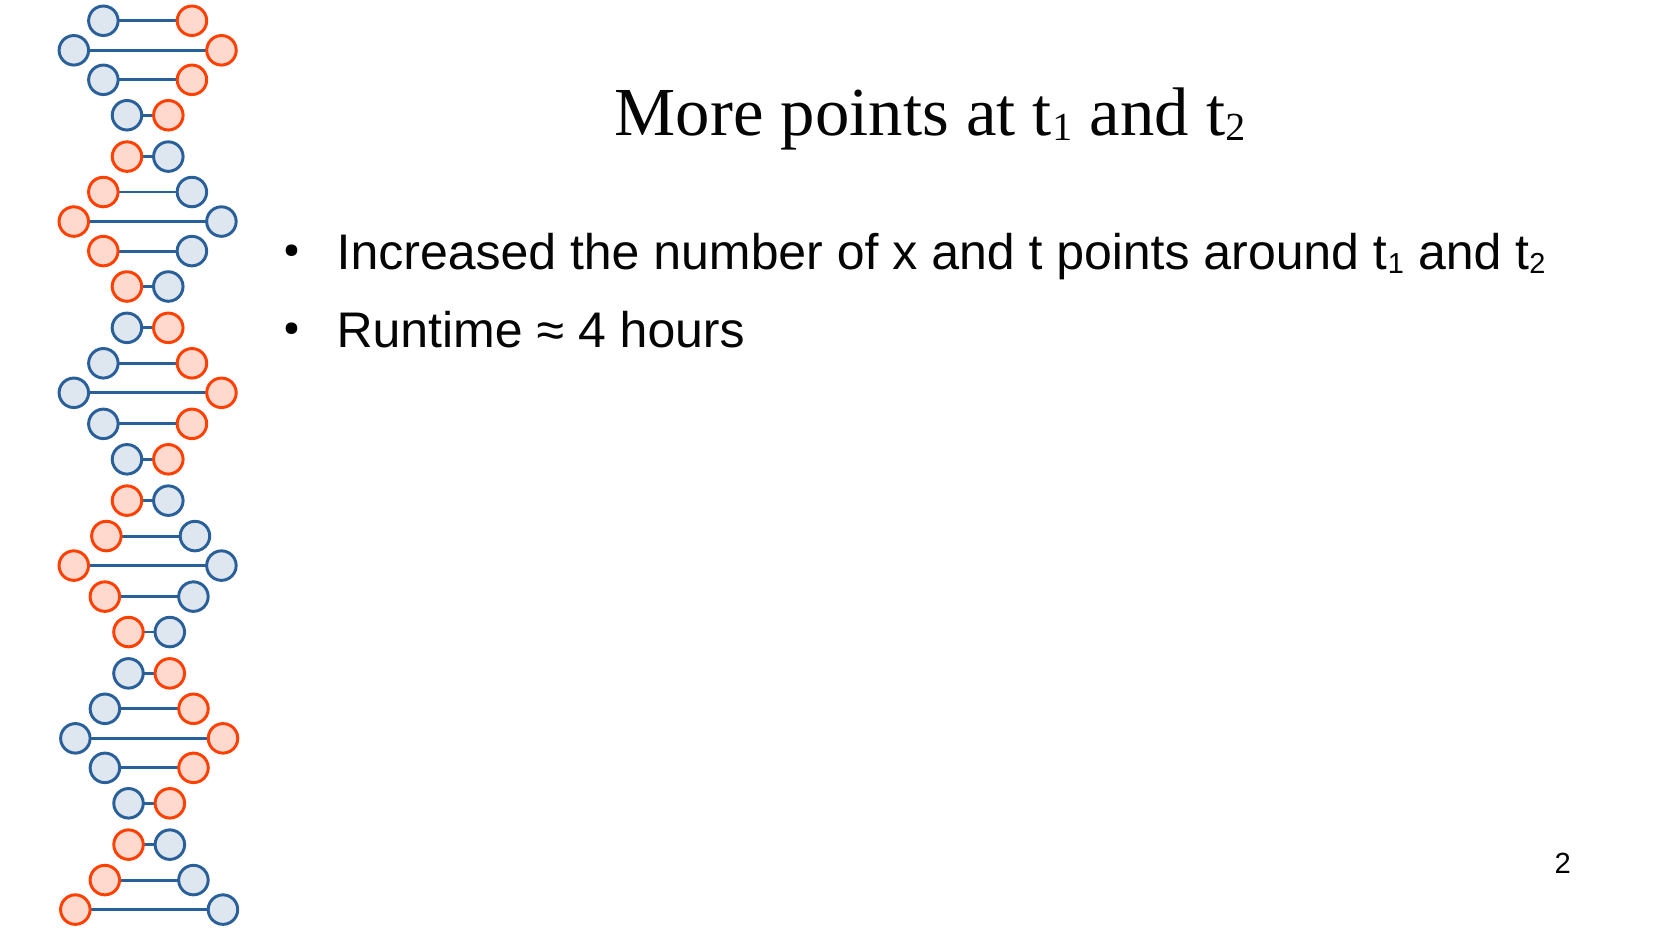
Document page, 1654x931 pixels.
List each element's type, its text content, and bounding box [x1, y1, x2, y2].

title More points at t1 and t2 [265, 35, 1595, 189]
list Increased the number of x and t points around t1 and t2 Runtime ≈ 4 hours [265, 224, 1595, 764]
